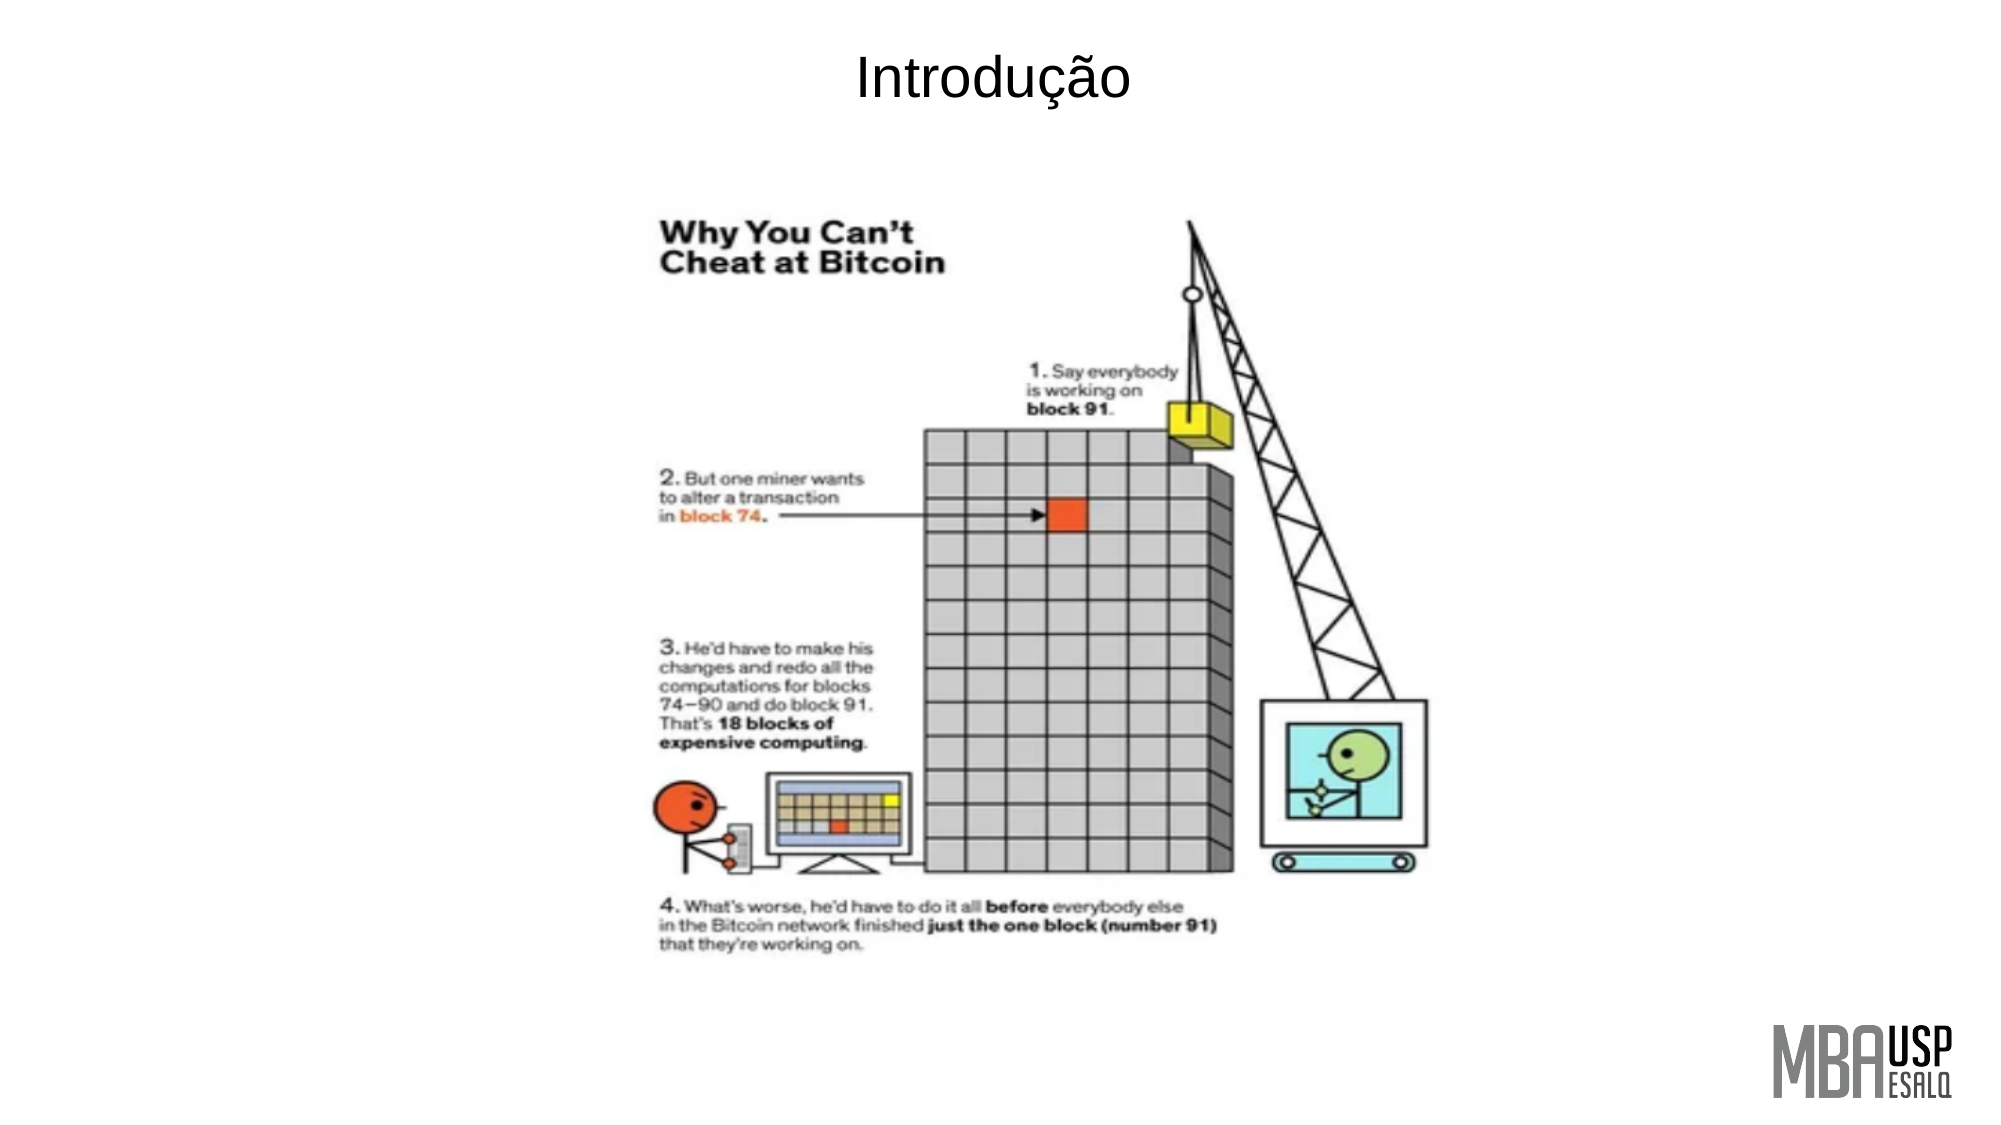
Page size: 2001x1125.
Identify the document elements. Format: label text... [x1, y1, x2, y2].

text_box [82, 150, 1951, 976]
text_box Introdução [37, 37, 1951, 118]
picture [637, 190, 1451, 976]
picture [1765, 1021, 1960, 1102]
